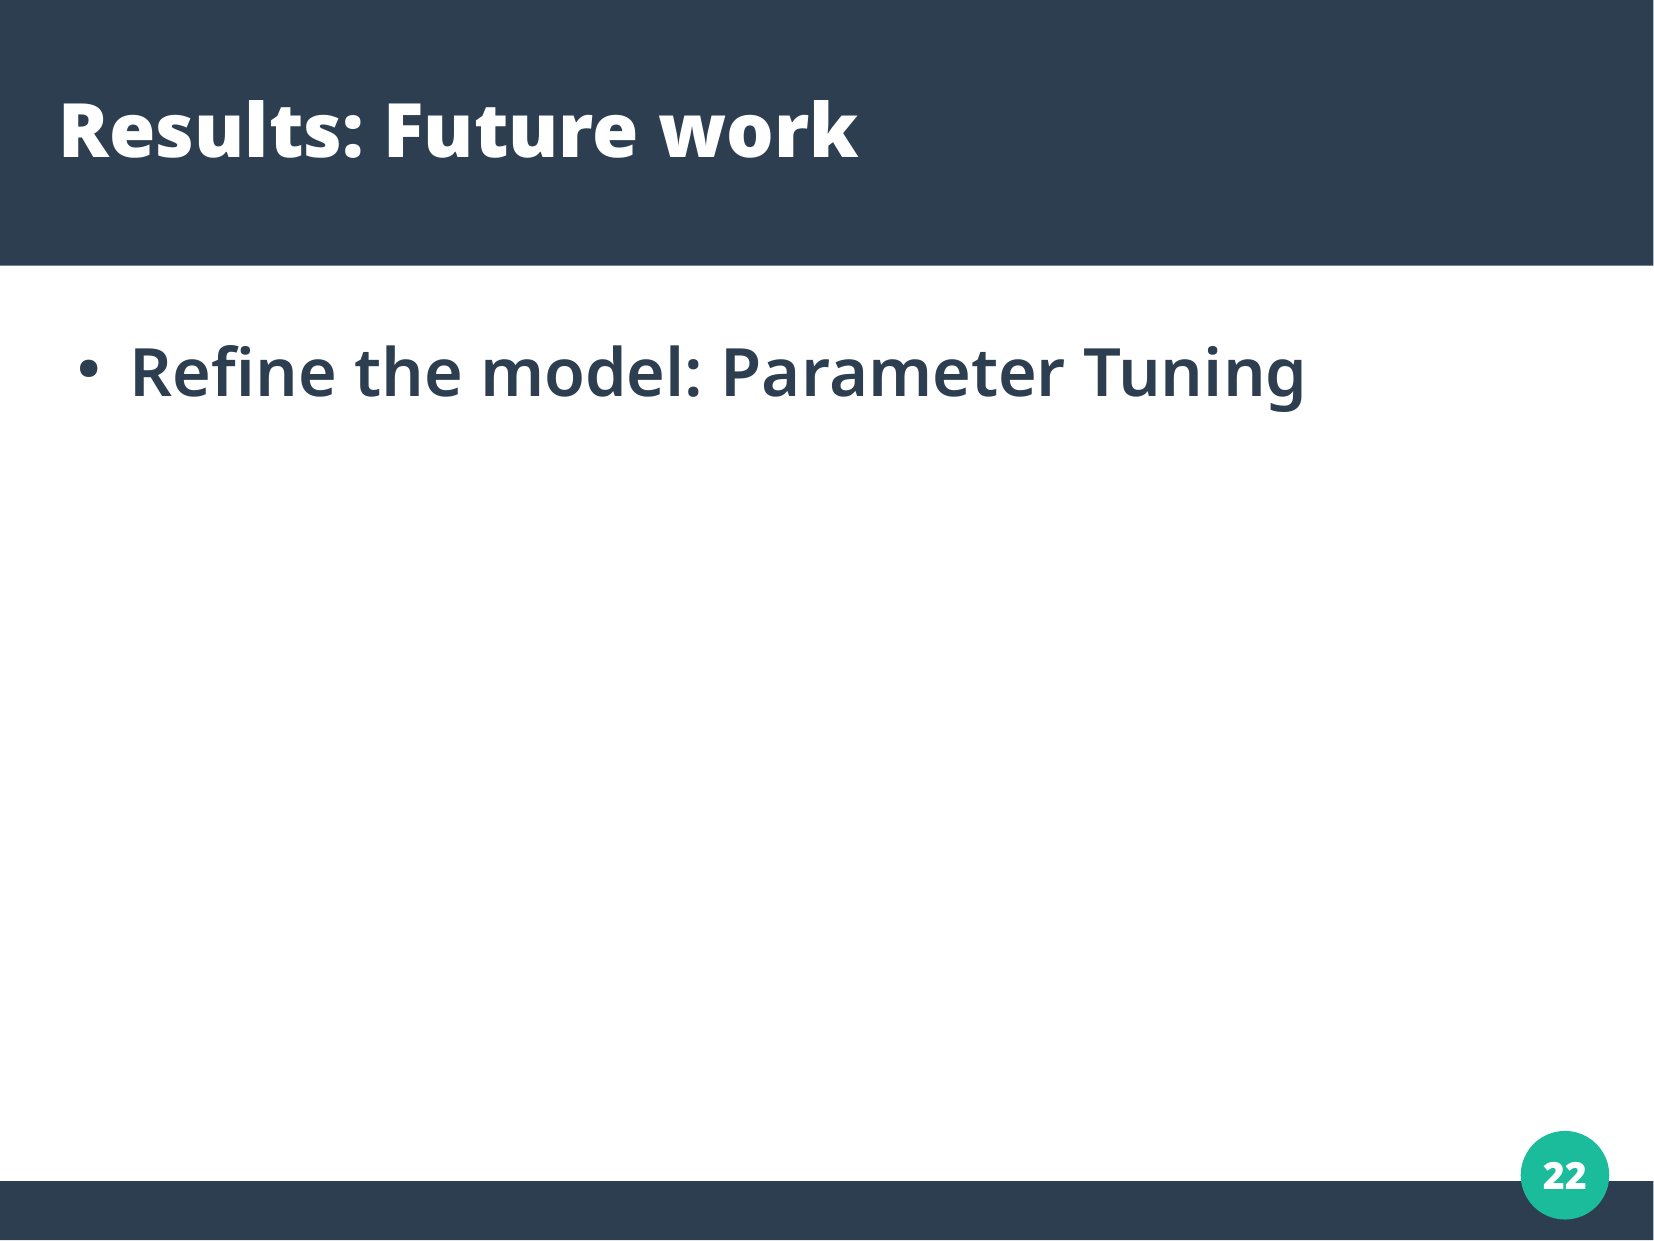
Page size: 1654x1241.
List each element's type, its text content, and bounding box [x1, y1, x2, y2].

list Refine the model: Parameter Tuning [59, 324, 1595, 1152]
title Results: Future work [59, 49, 1595, 207]
